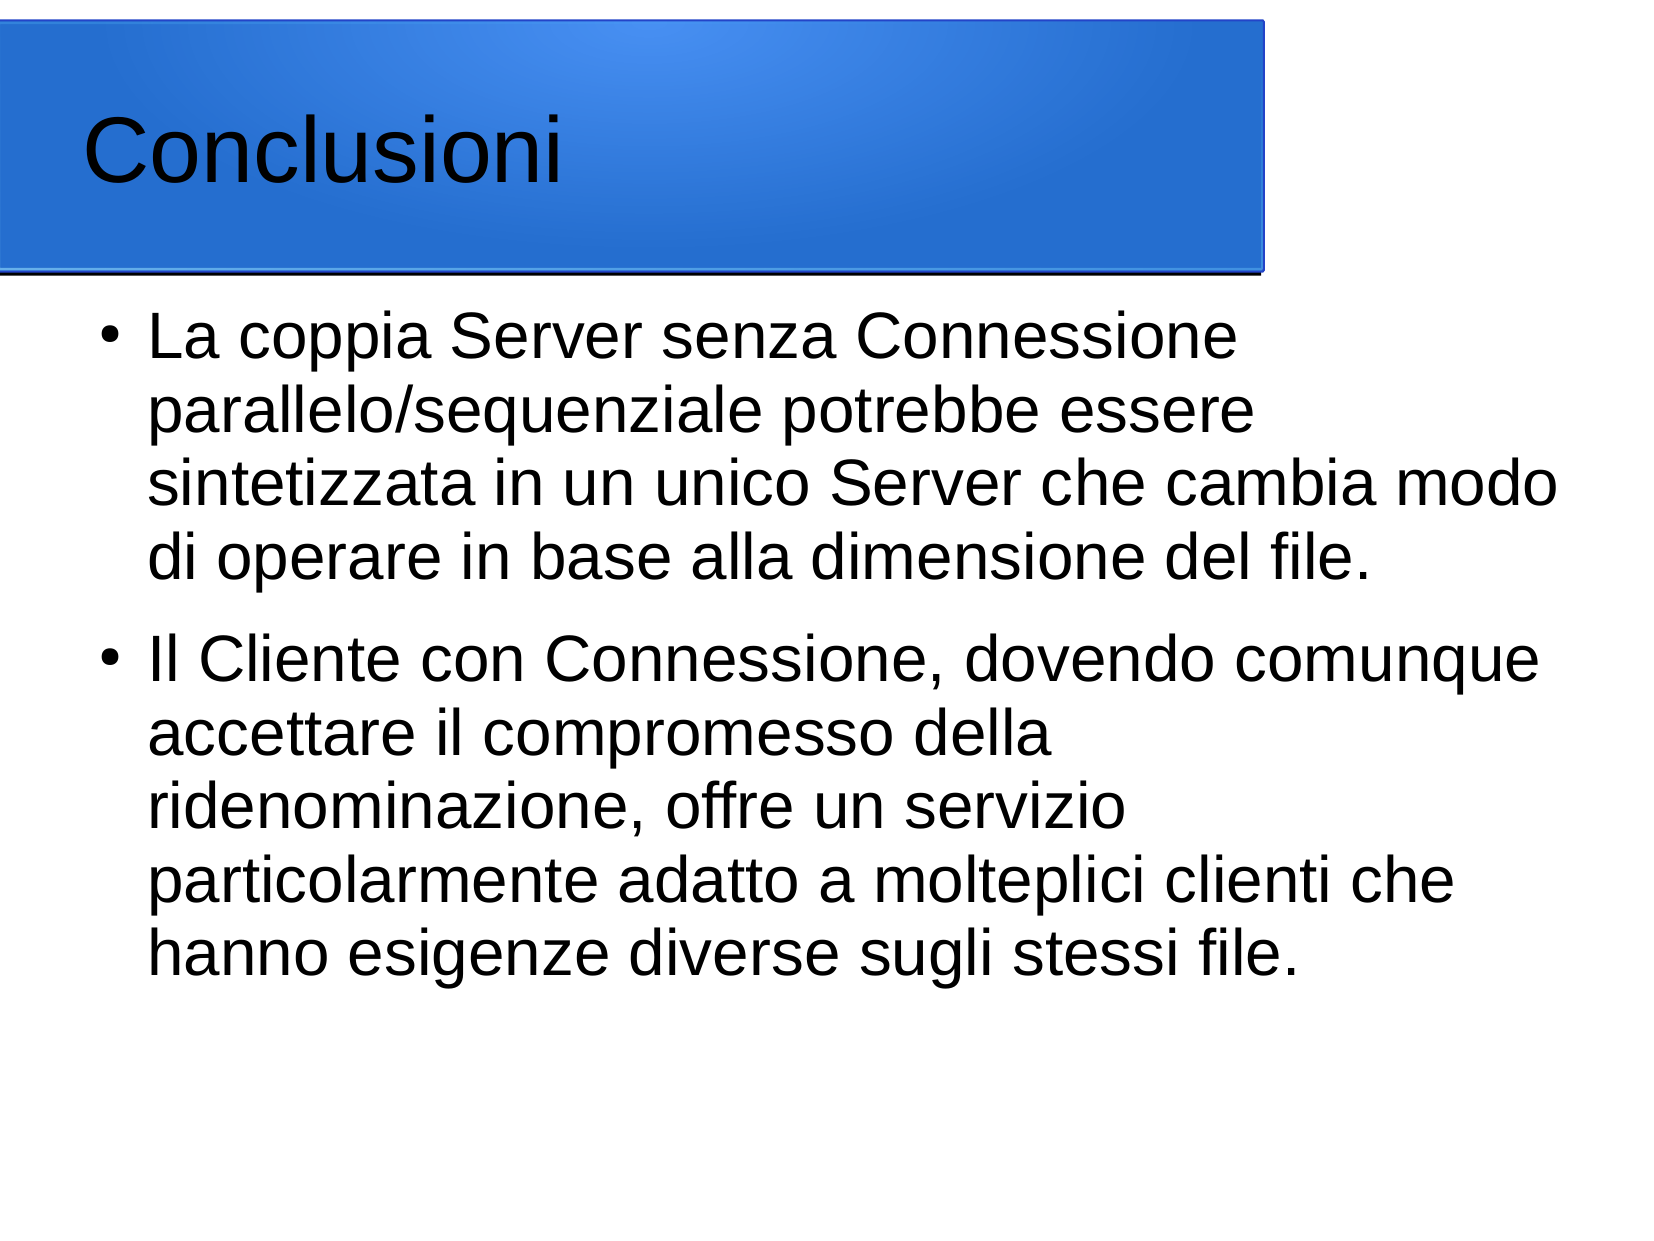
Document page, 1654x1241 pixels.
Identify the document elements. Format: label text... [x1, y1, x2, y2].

title Conclusioni [82, 47, 1235, 252]
list La coppia Server senza Connessione parallelo/sequenziale potrebbe essere sintetizzata in un unico Server che cambia modo di operare in base alla dimensione del file. Il Cliente con Connessione, dovendo comunque accettare il compromesso della ridenominazione, offre un servizio particolarmente adatto a molteplici clienti che hanno esigenze diverse sugli stessi file. [82, 299, 1571, 1019]
